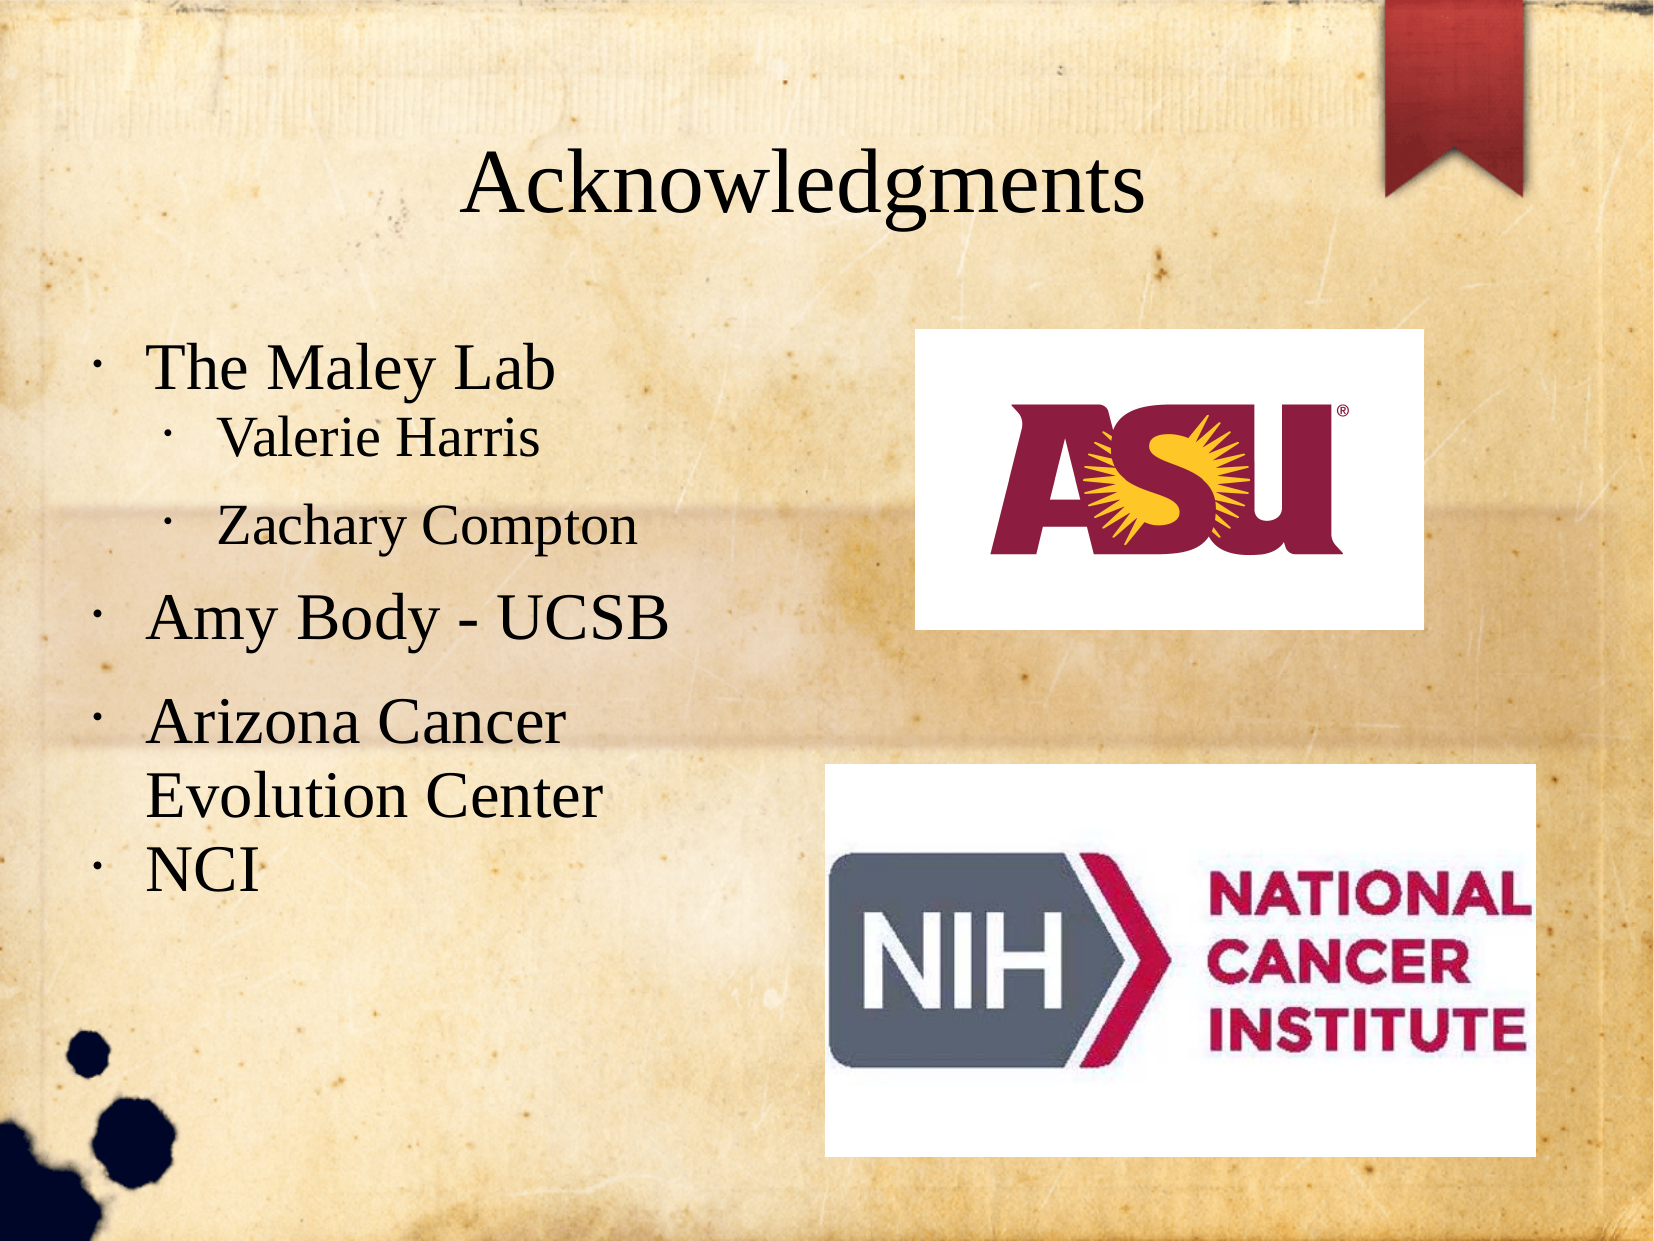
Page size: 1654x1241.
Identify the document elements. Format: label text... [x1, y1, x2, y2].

title Acknowledgments [60, 77, 1549, 286]
picture [0, 0, 1654, 1241]
list The Maley Lab Valerie Harris Zachary Compton Amy Body - UCSB Arizona Cancer Evolution Center NCI [75, 330, 786, 1171]
